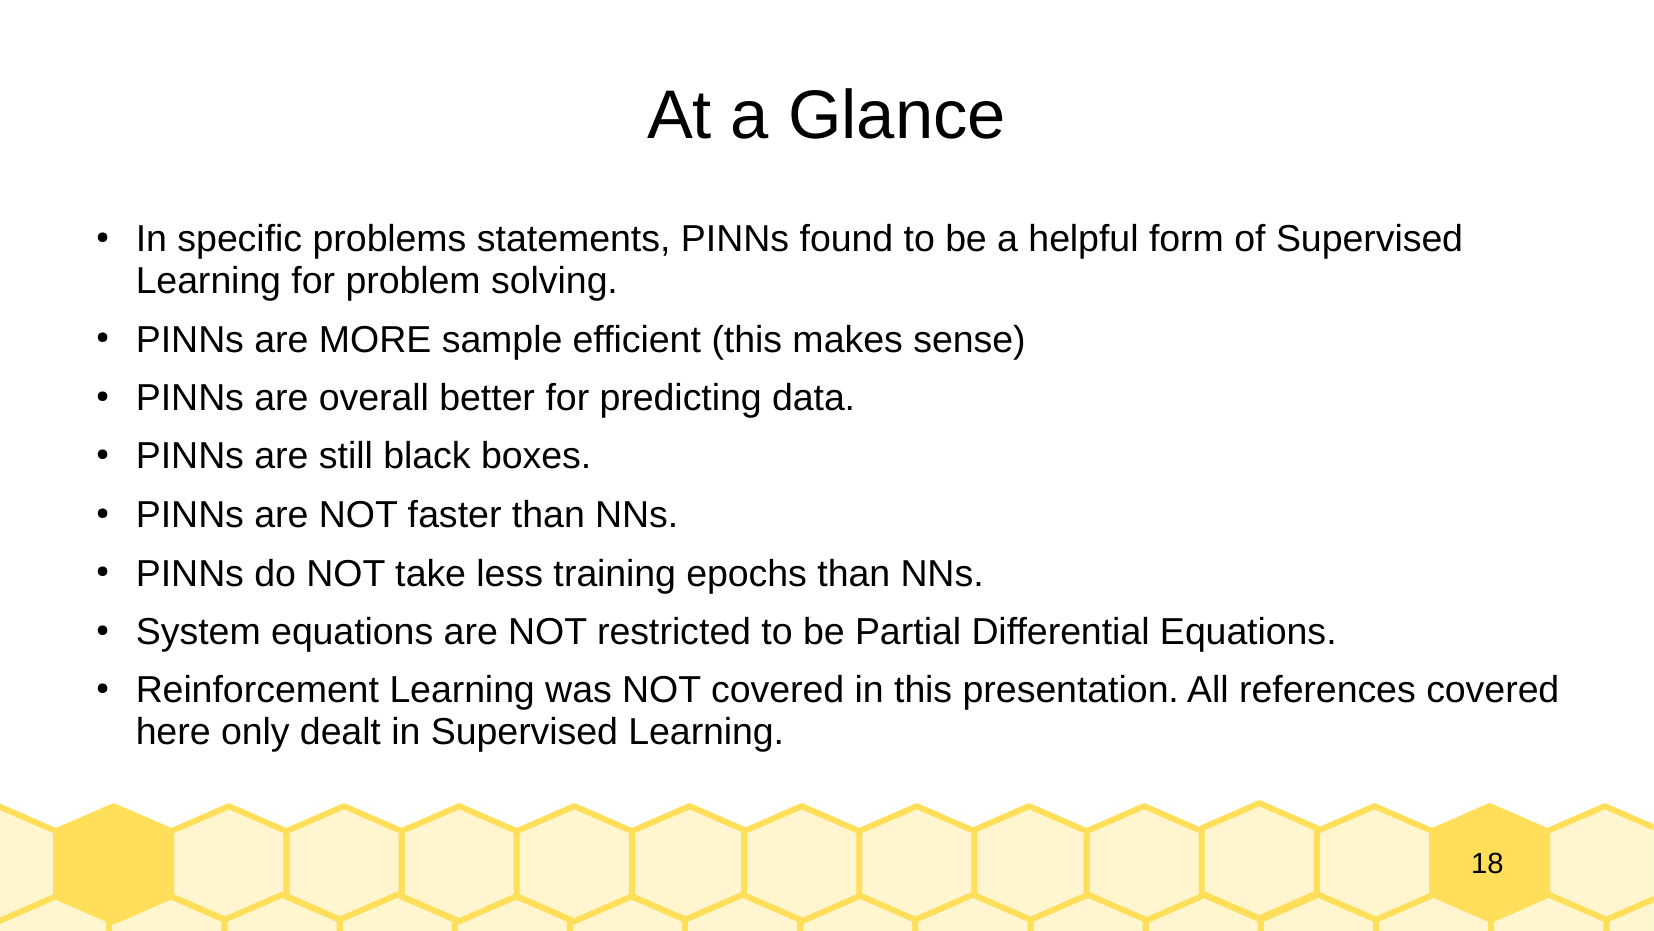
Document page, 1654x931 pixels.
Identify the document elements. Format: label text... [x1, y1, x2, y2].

title At a Glance [82, 37, 1571, 193]
list In specific problems statements, PINNs found to be a helpful form of Supervised Learning for problem solving. PINNs are MORE sample efficient (this makes sense) PINNs are overall better for predicting data. PINNs are still black boxes. PINNs are NOT faster than NNs. PINNs do NOT take less training epochs than NNs. System equations are NOT restricted to be Partial Differential Equations. Reinforcement Learning was NOT covered in this presentation. All references covered here only dealt in Supervised Learning. [82, 217, 1571, 758]
